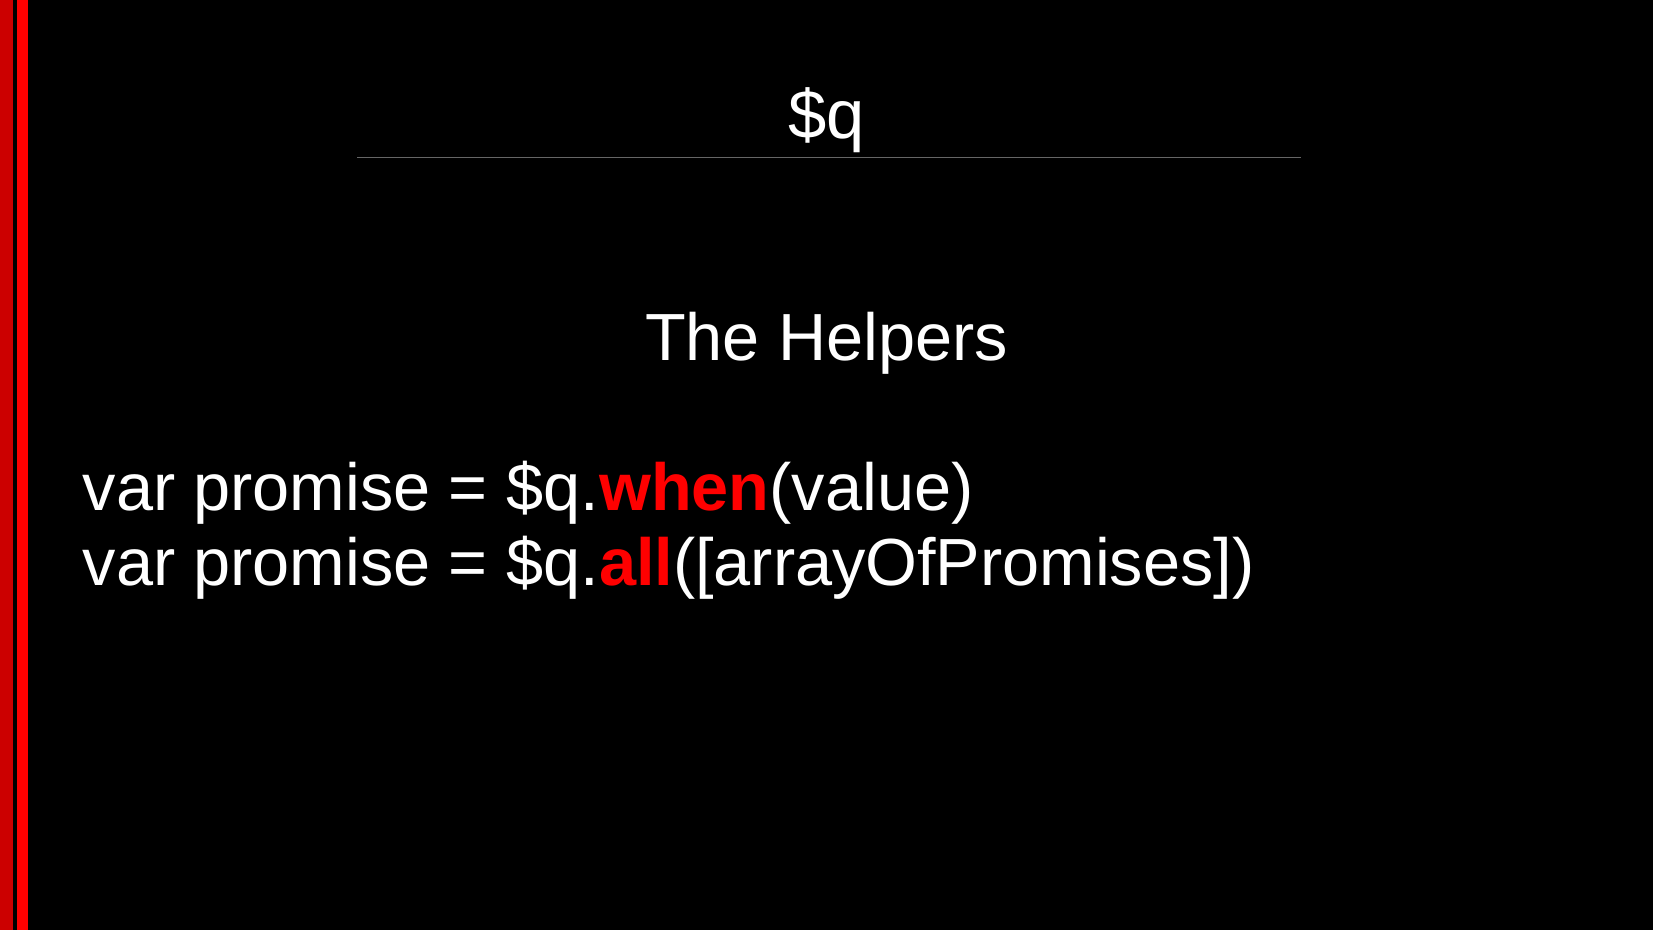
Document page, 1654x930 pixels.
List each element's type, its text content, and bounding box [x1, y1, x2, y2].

title $q [82, 36, 1571, 193]
subtitle The Helpers var promise = $q.when(value) var promise = $q.all([arrayOfPromises]) [82, 217, 1571, 757]
